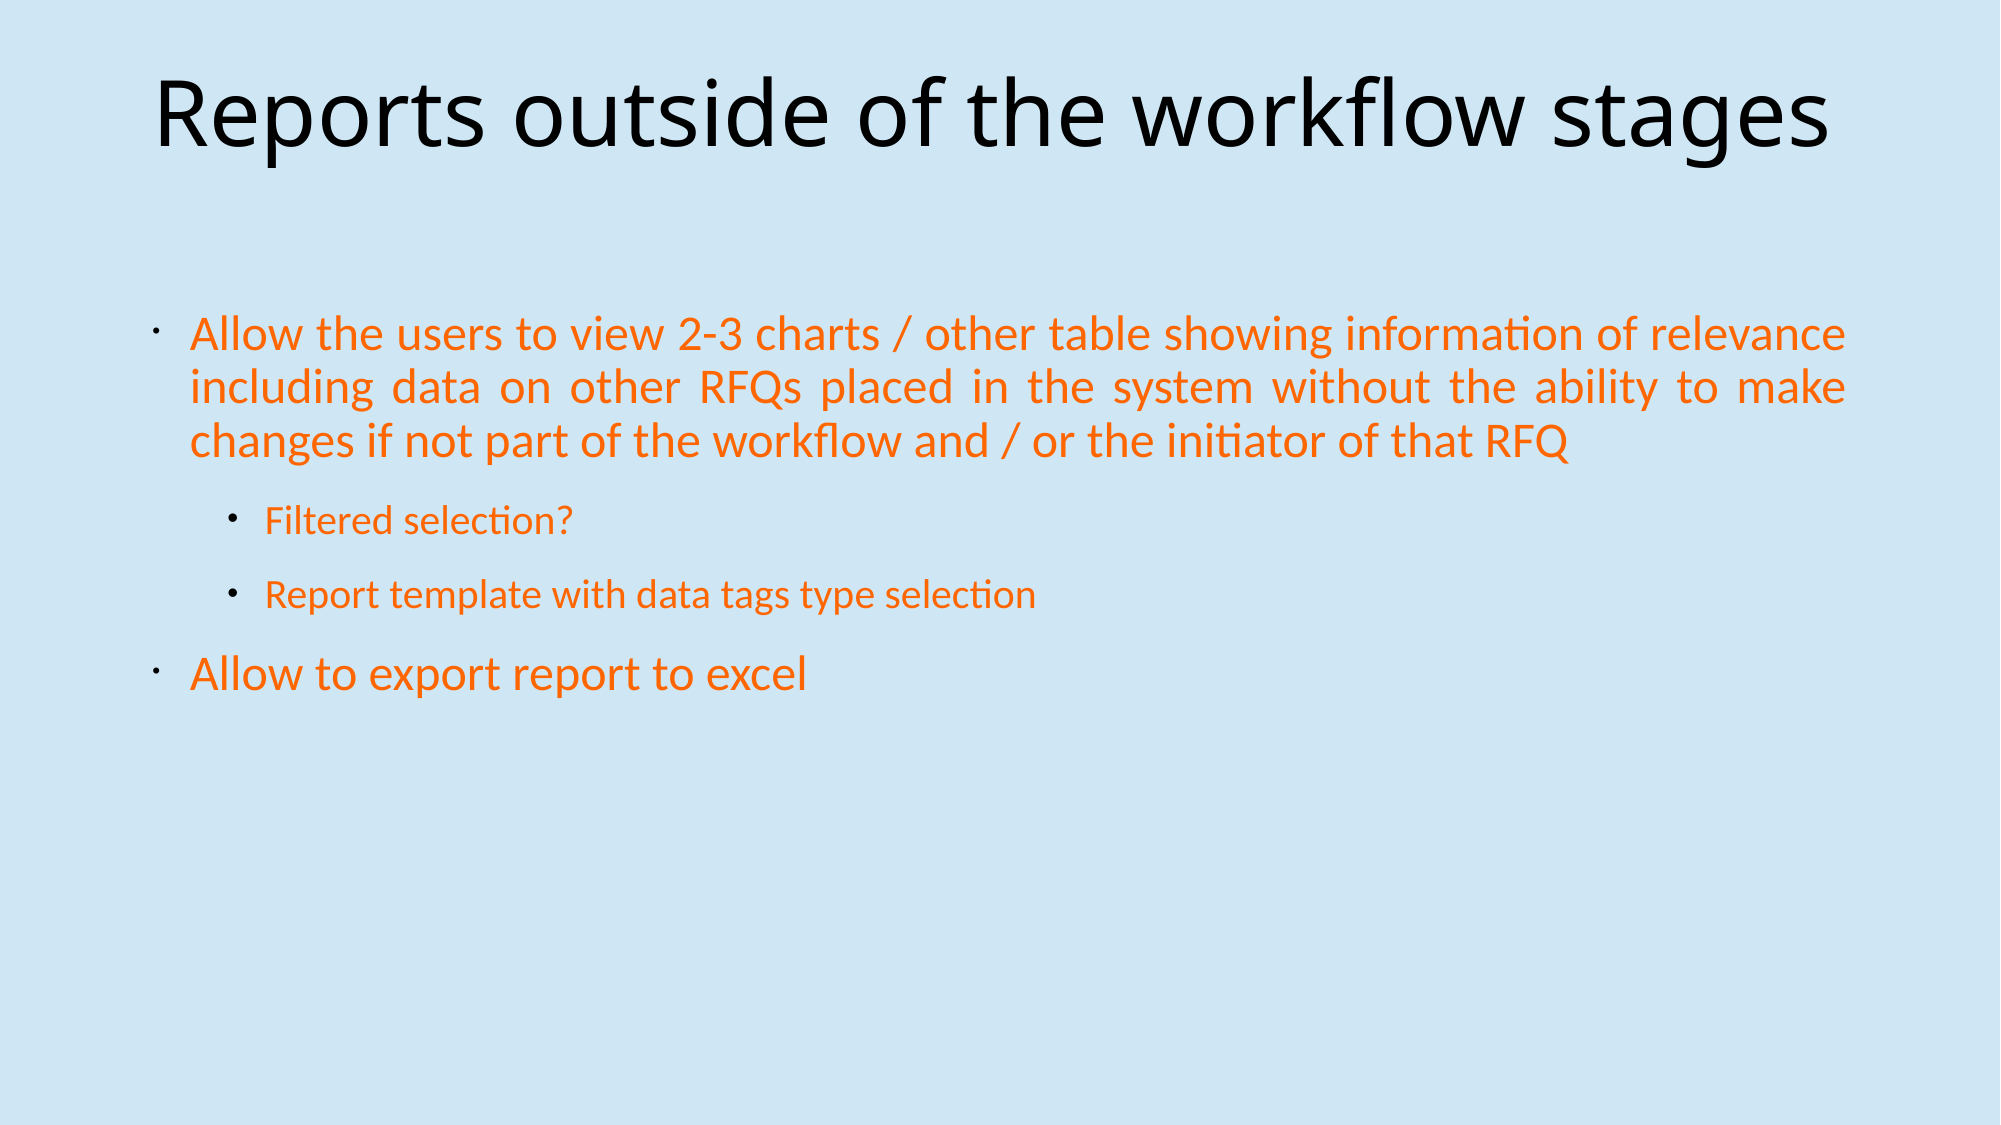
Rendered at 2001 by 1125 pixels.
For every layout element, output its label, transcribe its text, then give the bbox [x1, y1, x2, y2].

list Allow the users to view 2-3 charts / other table showing information of relevance including data on other RFQs placed in the system without the ability to make changes if not part of the workflow and / or the initiator of that RFQ Filtered selection? Report template with data tags type selection Allow to export report to excel [137, 299, 1863, 1014]
title Reports outside of the workflow stages [137, 59, 1863, 278]
